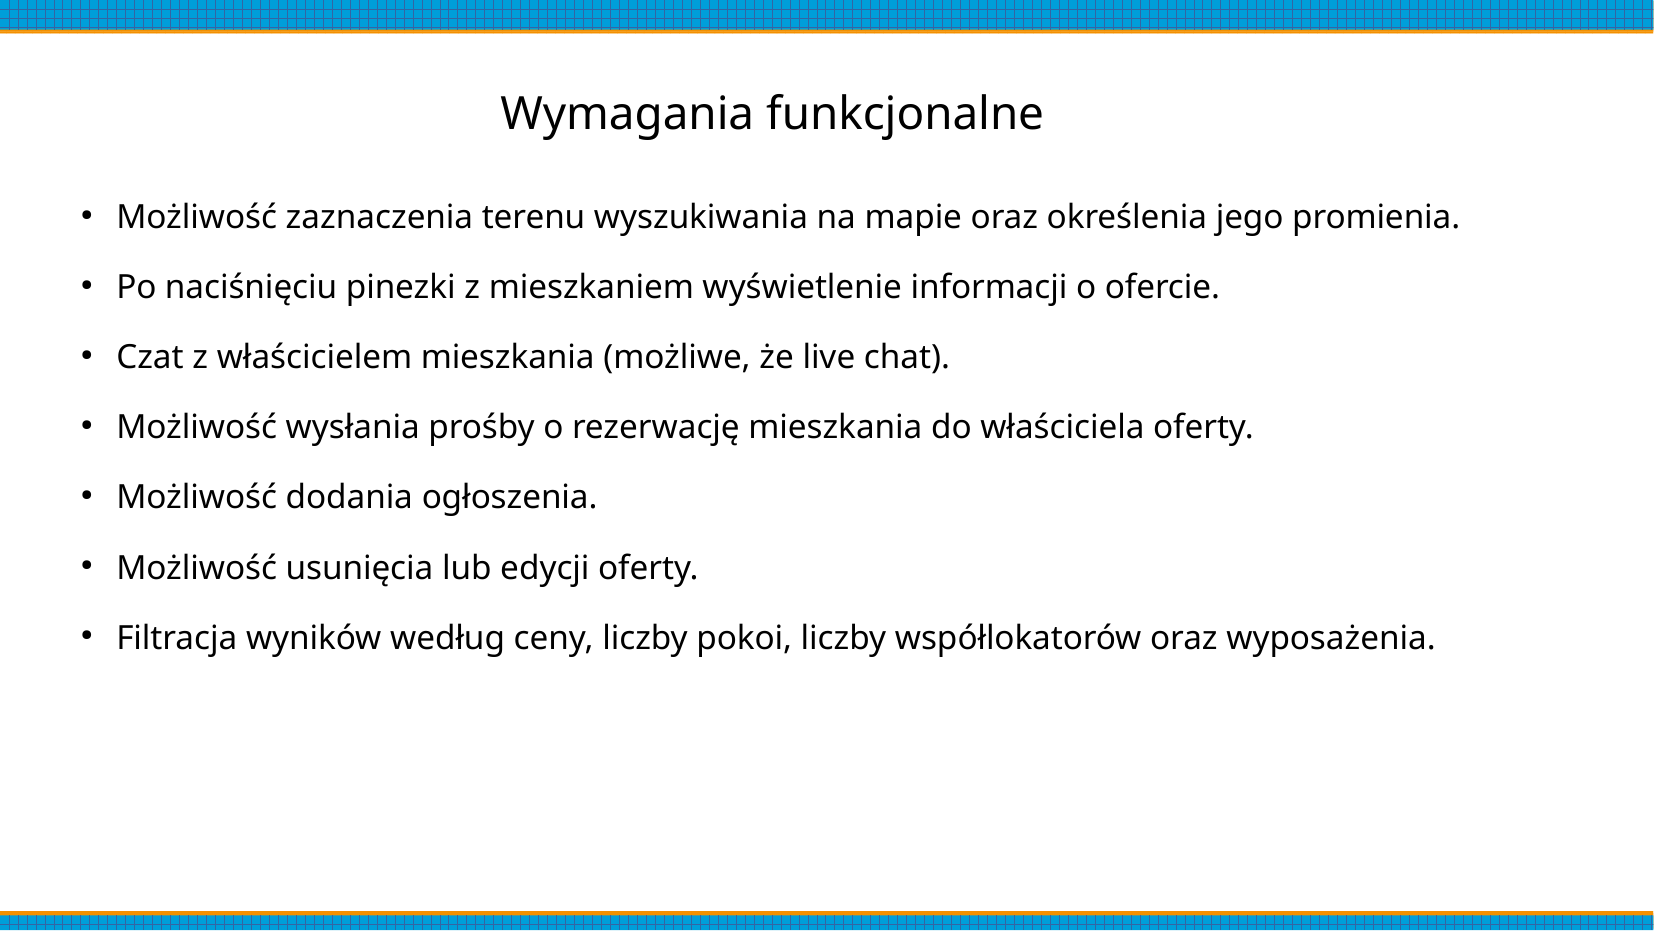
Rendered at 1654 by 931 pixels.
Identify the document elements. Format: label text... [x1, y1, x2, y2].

text_box Możliwość zaznaczenia terenu wyszukiwania na mapie oraz określenia jego promienia. Po naciśnięciu pinezki z mieszkaniem wyświetlenie informacji o ofercie. Czat z właścicielem mieszkania (możliwe, że live chat). Możliwość wysłania prośby o rezerwację mieszkania do właściciela oferty. Możliwość dodania ogłoszenia. Możliwość usunięcia lub edycji oferty. Filtracja wyników według ceny, liczby pokoi, liczby współlokatorów oraz wyposażenia. [75, 187, 1576, 863]
text_box Wymagania funkcjonalne [494, 75, 1051, 150]
